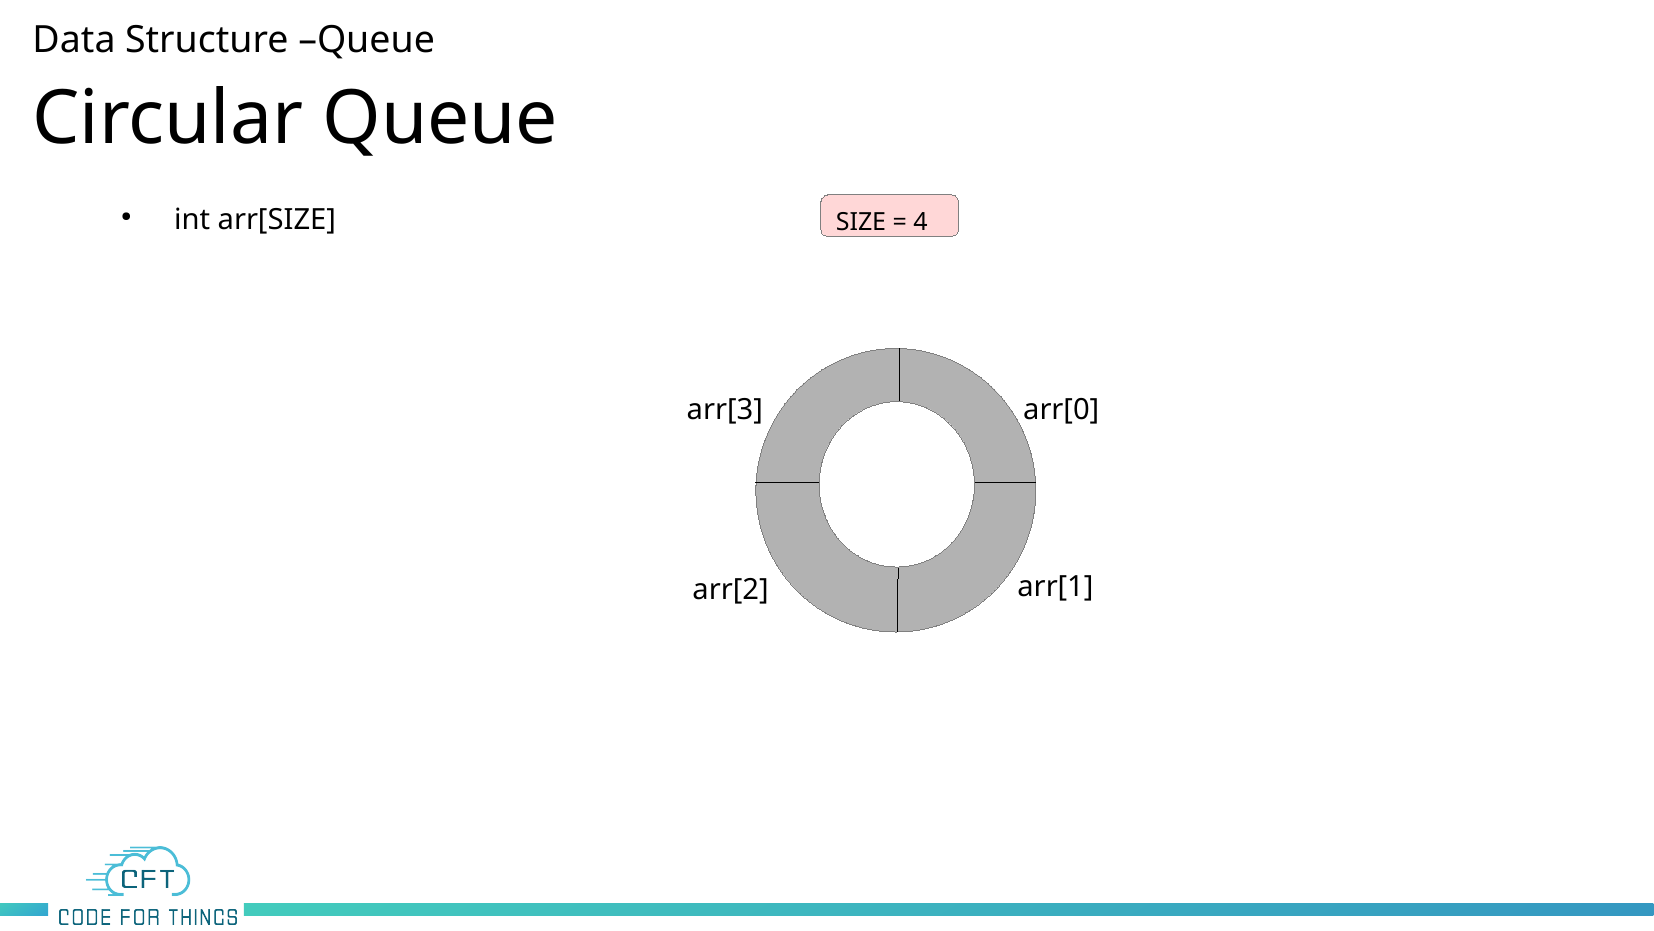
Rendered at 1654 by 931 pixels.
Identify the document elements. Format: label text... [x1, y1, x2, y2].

text_box SIZE = 4 [821, 196, 960, 241]
text_box [755, 348, 1036, 633]
picture [59, 846, 237, 925]
text_box arr[1] [1002, 557, 1123, 615]
title Data Structure –Queue Circular Queue [32, 12, 1184, 166]
text_box int arr[SIZE] [88, 190, 384, 249]
text_box arr[3] [671, 380, 792, 438]
text_box arr[0] [1008, 380, 1129, 438]
text_box arr[2] [677, 561, 810, 618]
